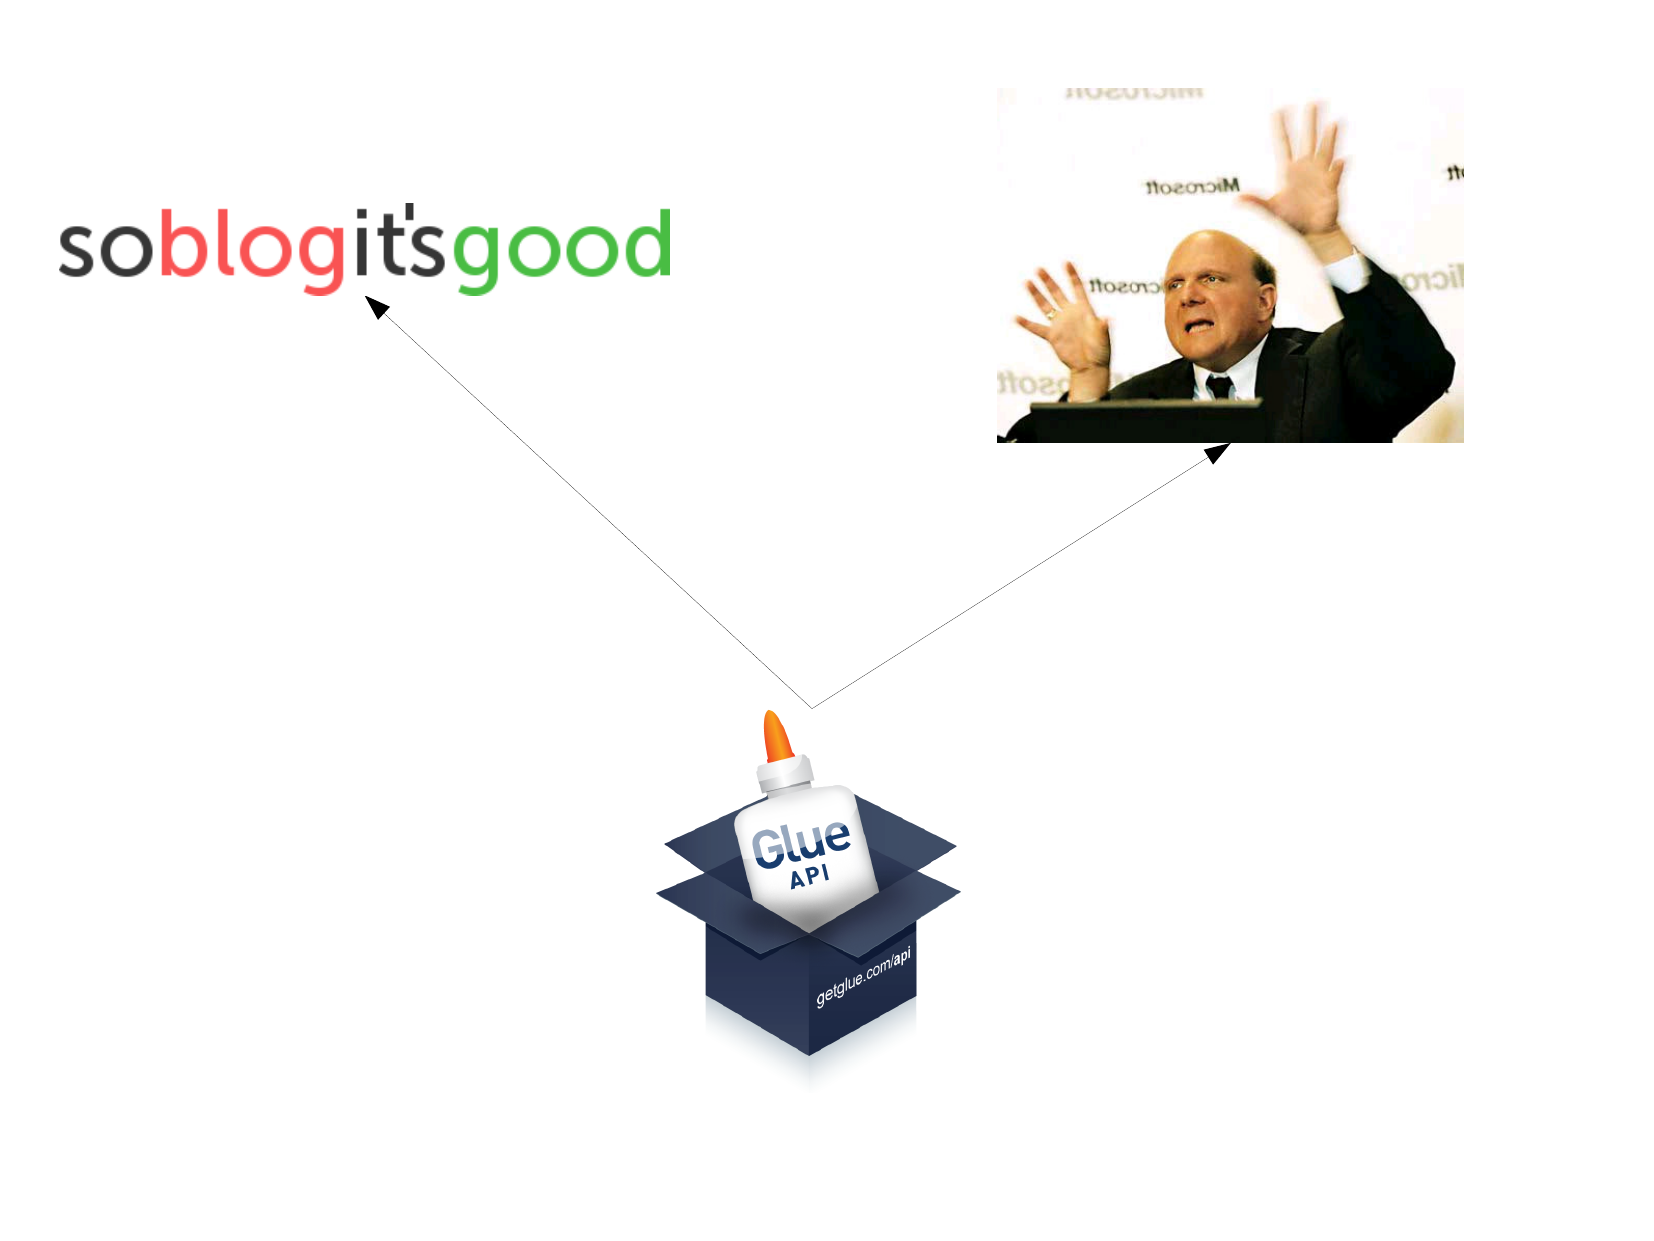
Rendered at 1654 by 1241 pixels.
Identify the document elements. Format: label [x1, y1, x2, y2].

picture [997, 88, 1464, 443]
picture [620, 708, 1004, 1093]
picture [59, 203, 670, 296]
